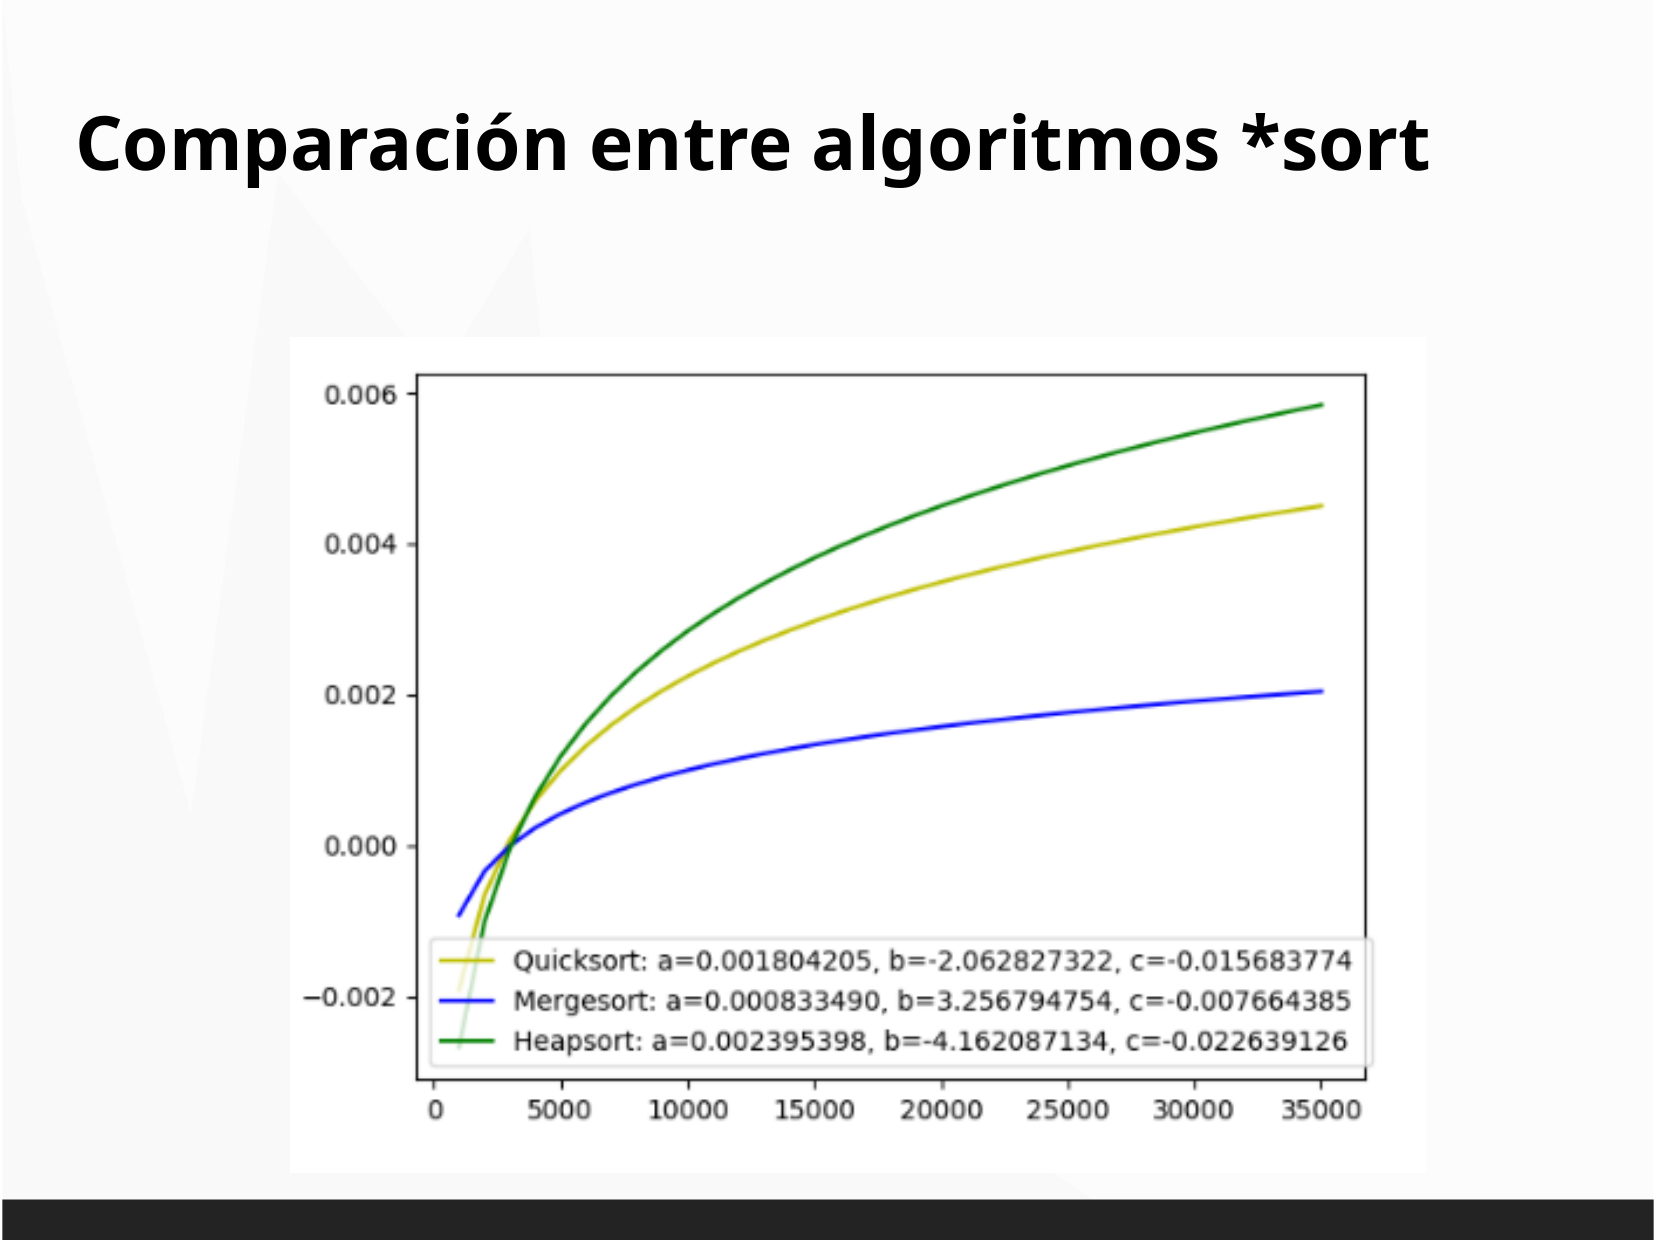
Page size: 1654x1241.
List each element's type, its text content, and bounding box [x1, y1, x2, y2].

picture [2, 0, 1654, 1241]
title Comparación entre algoritmos *sort [75, 37, 1564, 245]
